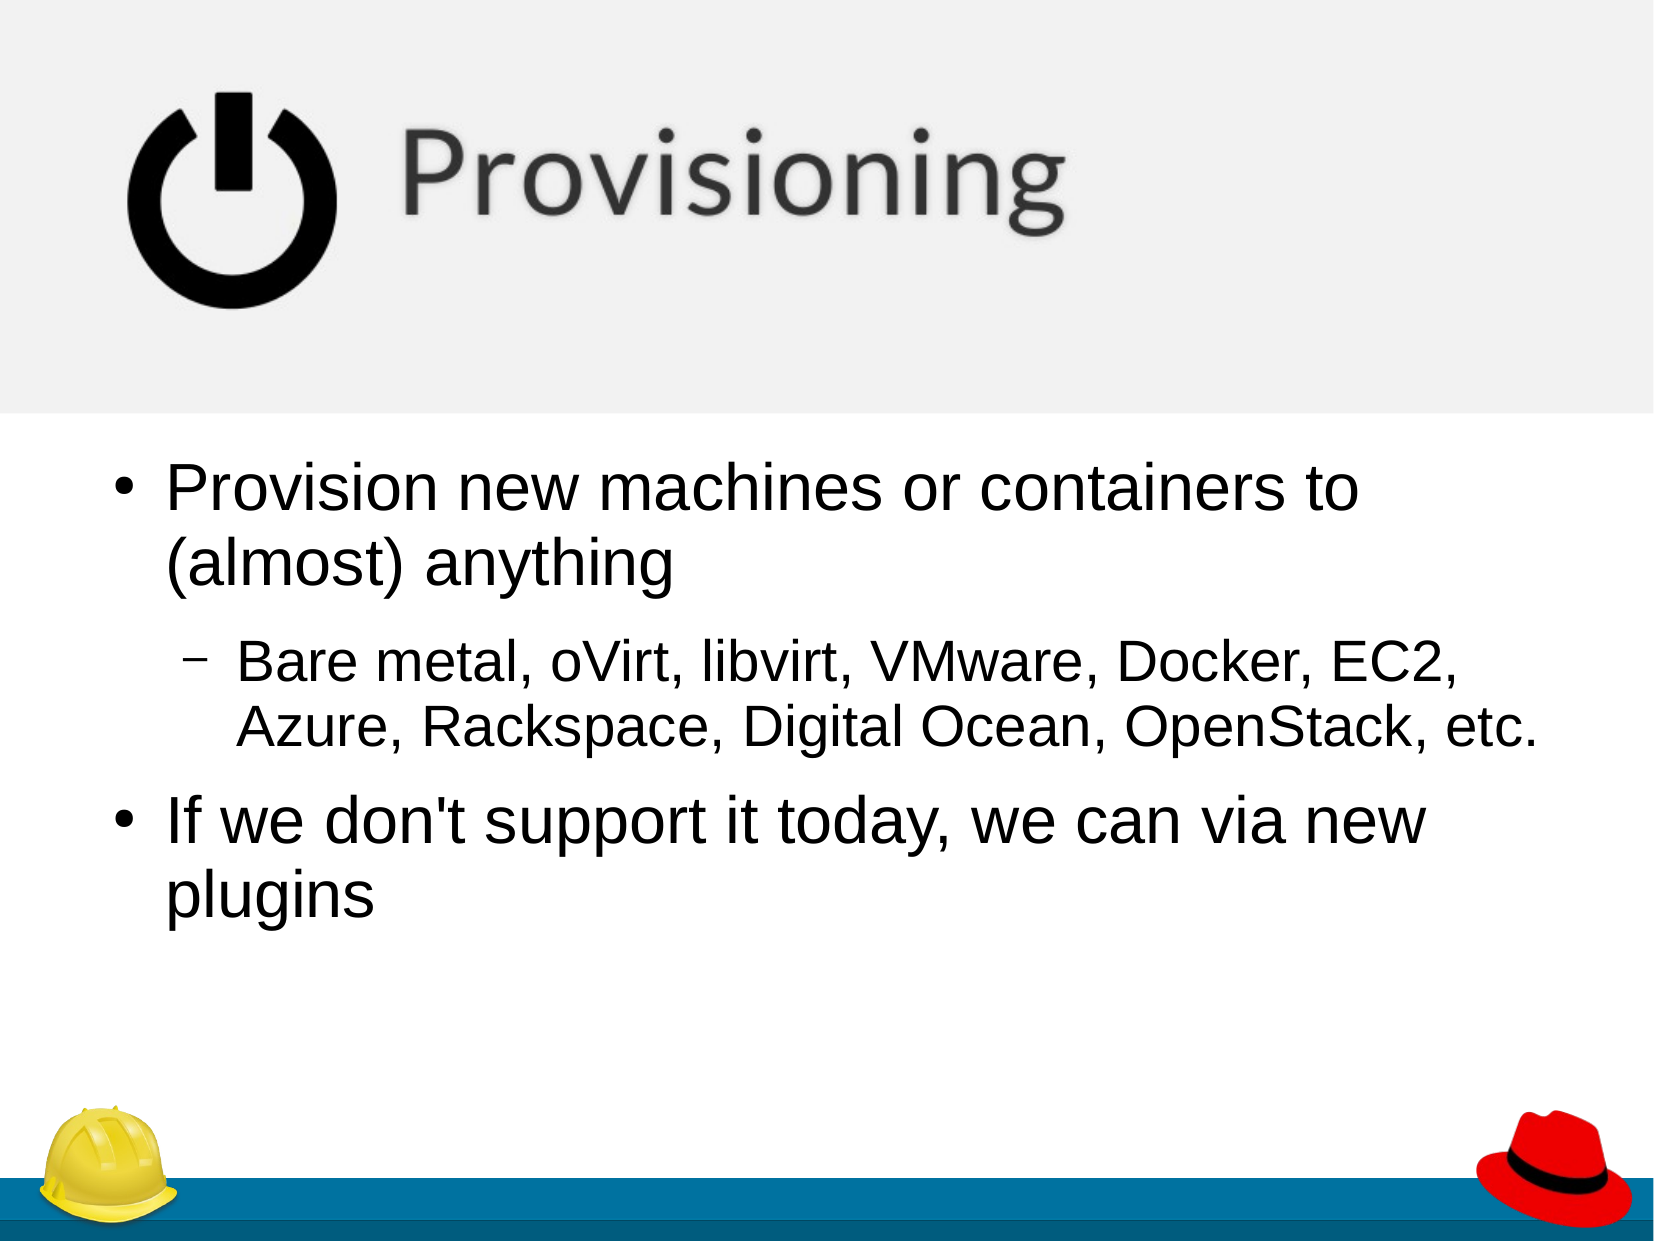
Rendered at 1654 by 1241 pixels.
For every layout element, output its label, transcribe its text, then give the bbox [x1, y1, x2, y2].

picture [23, 1086, 189, 1227]
list Provision new machines or containers to (almost) anything Bare metal, oVirt, libvirt, VMware, Docker, EC2, Azure, Rackspace, Digital Ocean, OpenStack, etc. If we don't support it today, we can via new plugins [94, 450, 1583, 934]
picture [76, 35, 1335, 376]
text_box [0, 0, 1654, 414]
picture [1476, 1110, 1633, 1227]
